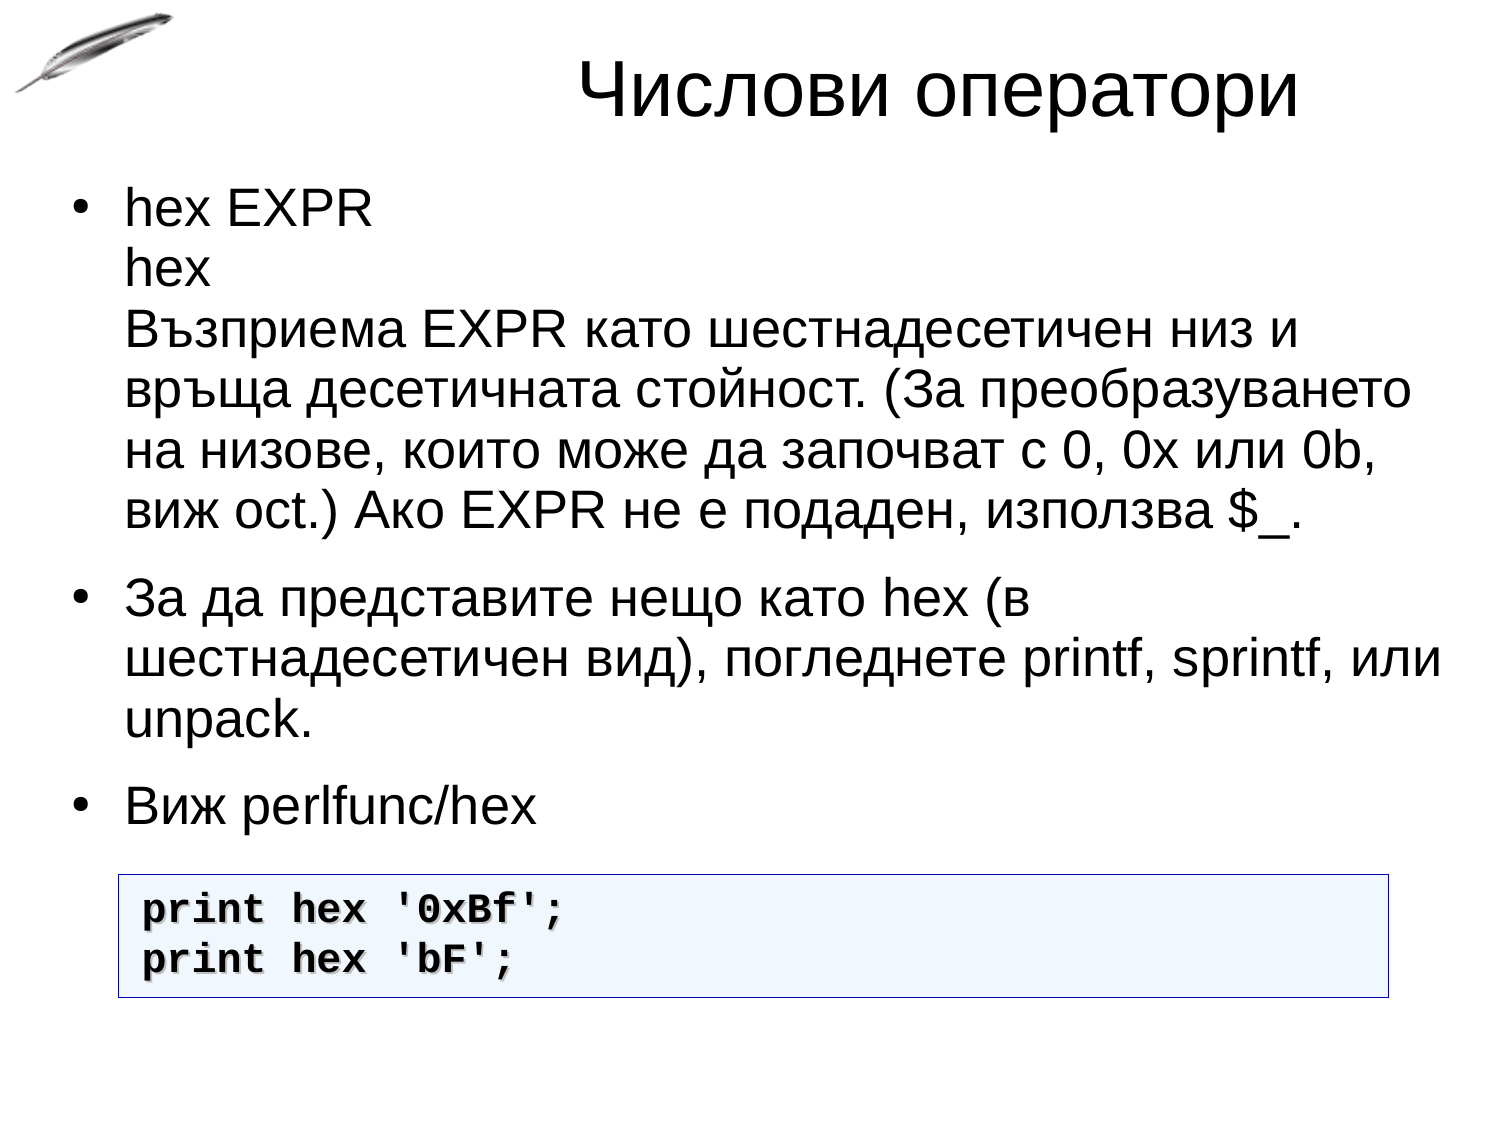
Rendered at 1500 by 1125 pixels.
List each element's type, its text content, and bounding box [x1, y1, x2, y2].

picture [11, 11, 179, 95]
title Числови оператори [419, 0, 1459, 179]
list hex EXPR hex Възприема EXPR като шестнадесетичен низ и връща десетичната стойност. (За преобразуването на низове, които може да започват с 0, 0x или 0b, виж oct.) Ако EXPR не е подаден, използва $_. За да представите нещо като hex (в шестнадесетичен вид), погледнете printf, sprintf, или unpack. Виж perlfunc/hex [53, 177, 1447, 1093]
text_box print hex '0xBf'; print hex 'bF'; [118, 873, 1388, 997]
